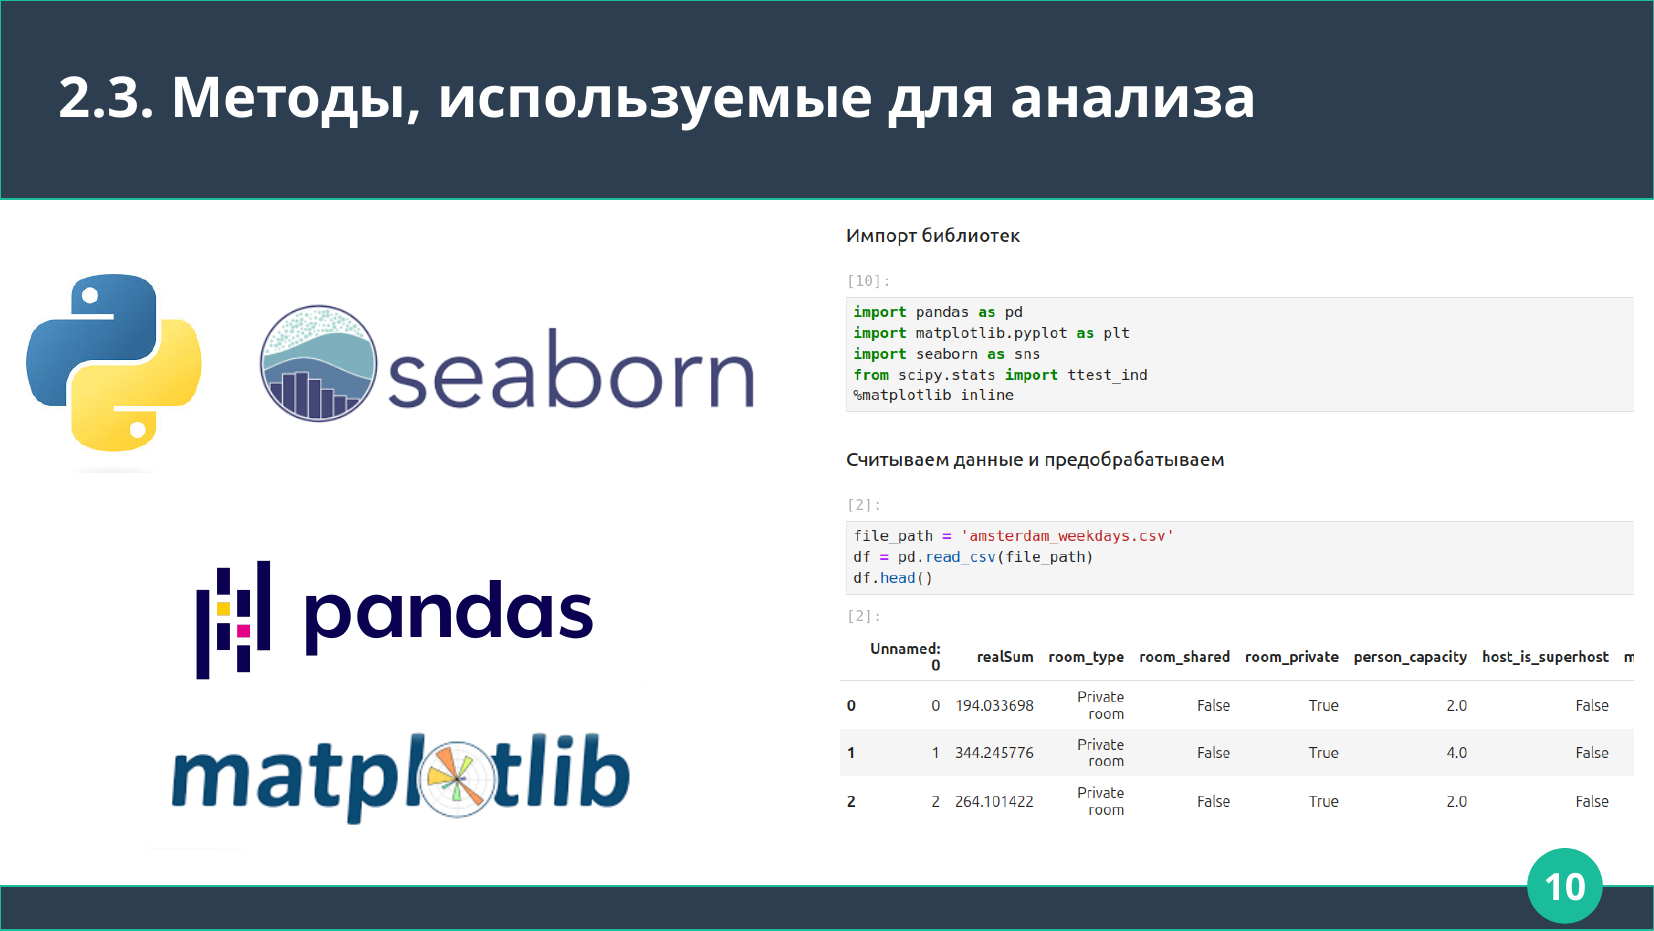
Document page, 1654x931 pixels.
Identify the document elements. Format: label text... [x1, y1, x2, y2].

title 2.3. Методы, используемые для анализа [59, 37, 1595, 156]
picture [147, 531, 650, 857]
picture [26, 274, 207, 473]
picture [826, 206, 1634, 818]
picture [250, 295, 768, 443]
